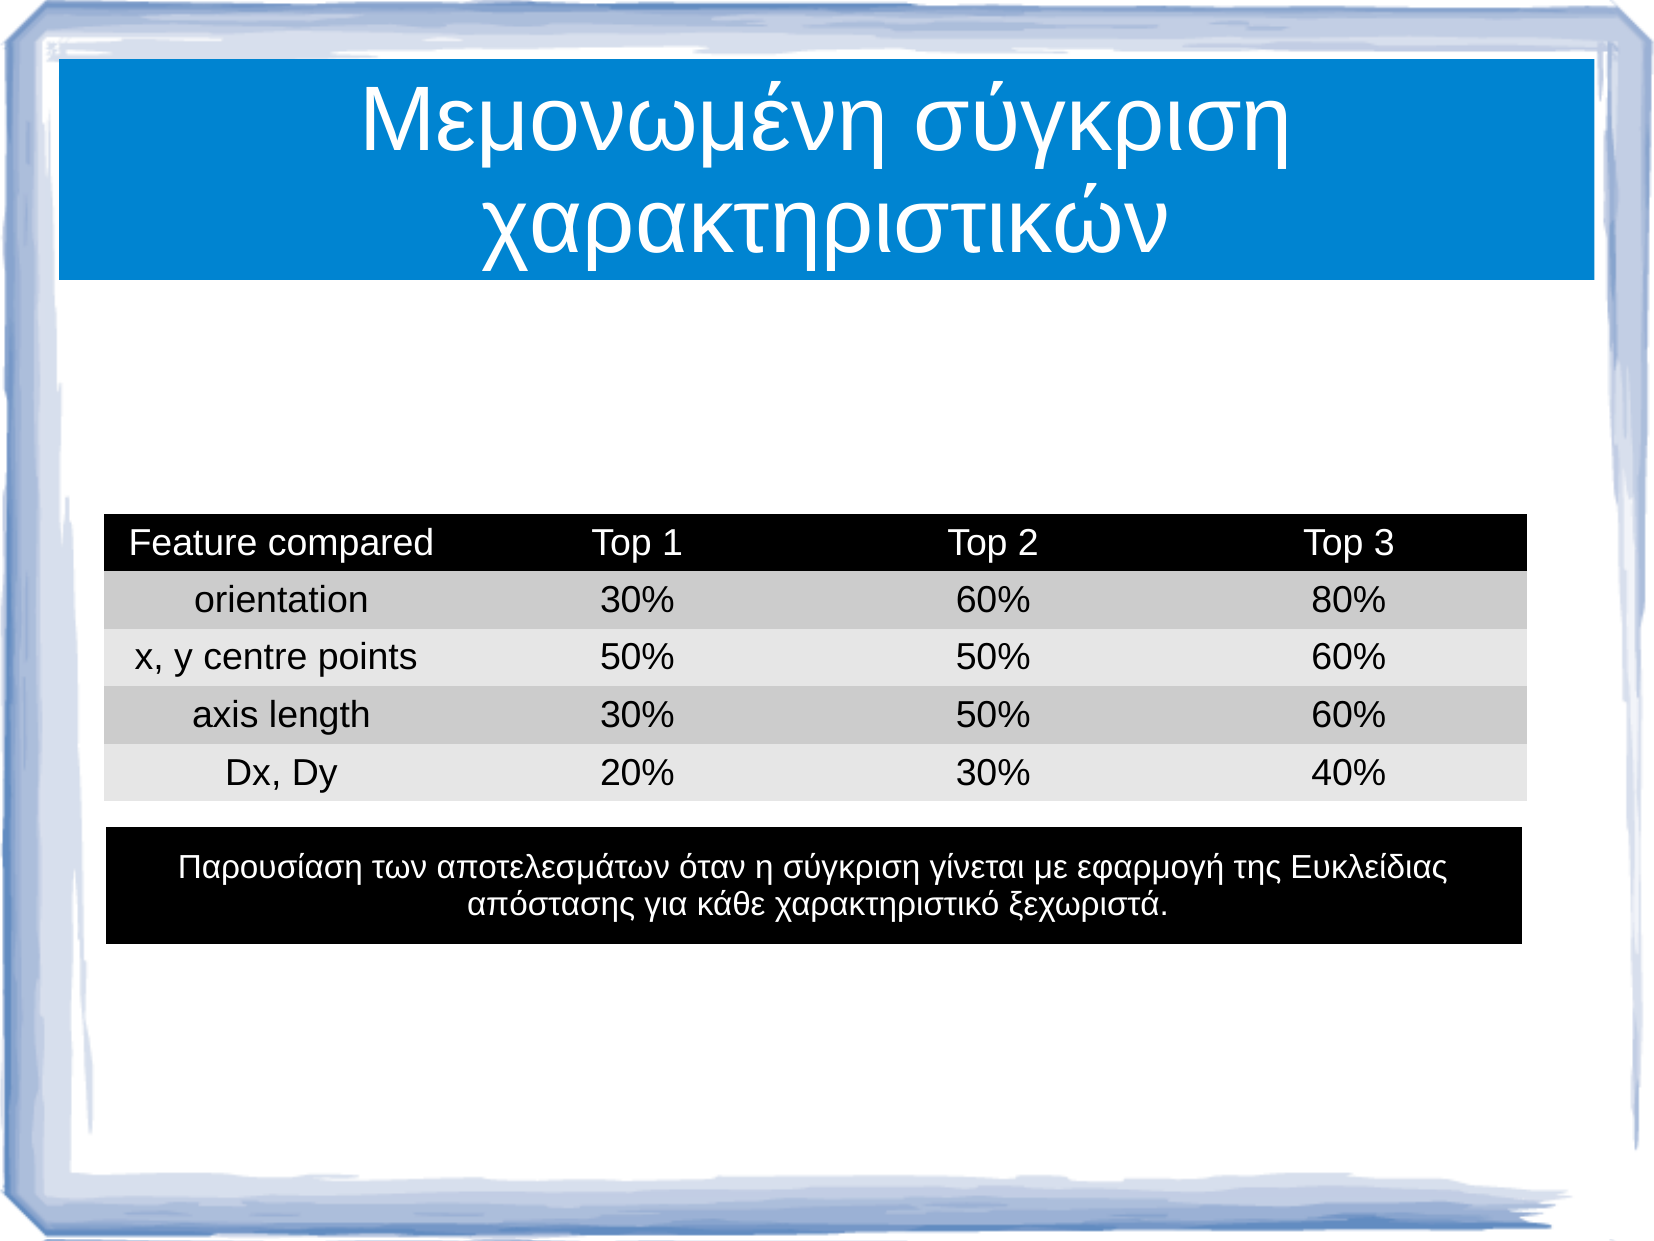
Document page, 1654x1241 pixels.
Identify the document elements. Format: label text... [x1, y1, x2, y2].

table_cell 40% [1171, 744, 1527, 801]
table_header Feature compared [104, 514, 459, 571]
table_cell 60% [1171, 686, 1527, 744]
table_cell 30% [459, 571, 815, 629]
table_cell 60% [815, 571, 1171, 629]
table_header Top 1 [459, 514, 815, 571]
table_cell 50% [459, 629, 815, 686]
table_cell axis length [104, 686, 459, 744]
table_cell 50% [815, 686, 1171, 744]
table_cell 80% [1171, 571, 1527, 629]
table_header Top 2 [815, 514, 1171, 571]
table_cell οrientation [104, 571, 459, 629]
title Μεμονωμένη σύγκριση χαρακτηριστικών [59, 59, 1595, 280]
table_cell 50% [815, 629, 1171, 686]
table_header Top 3 [1171, 514, 1527, 571]
table_cell 60% [1171, 629, 1527, 686]
table_cell Dx, Dy [104, 744, 459, 801]
table_cell 20% [459, 744, 815, 801]
table_cell x, y centre points [104, 629, 459, 686]
table_cell 30% [815, 744, 1171, 801]
table_cell 30% [459, 686, 815, 744]
picture [0, 0, 1654, 1241]
text_box Παρουσίαση των αποτελεσμάτων όταν η σύγκριση γίνεται με εφαρμογή της Ευκλείδιας απόστασης για κάθε χαρακτηριστικό ξεχωριστά. [105, 826, 1523, 945]
